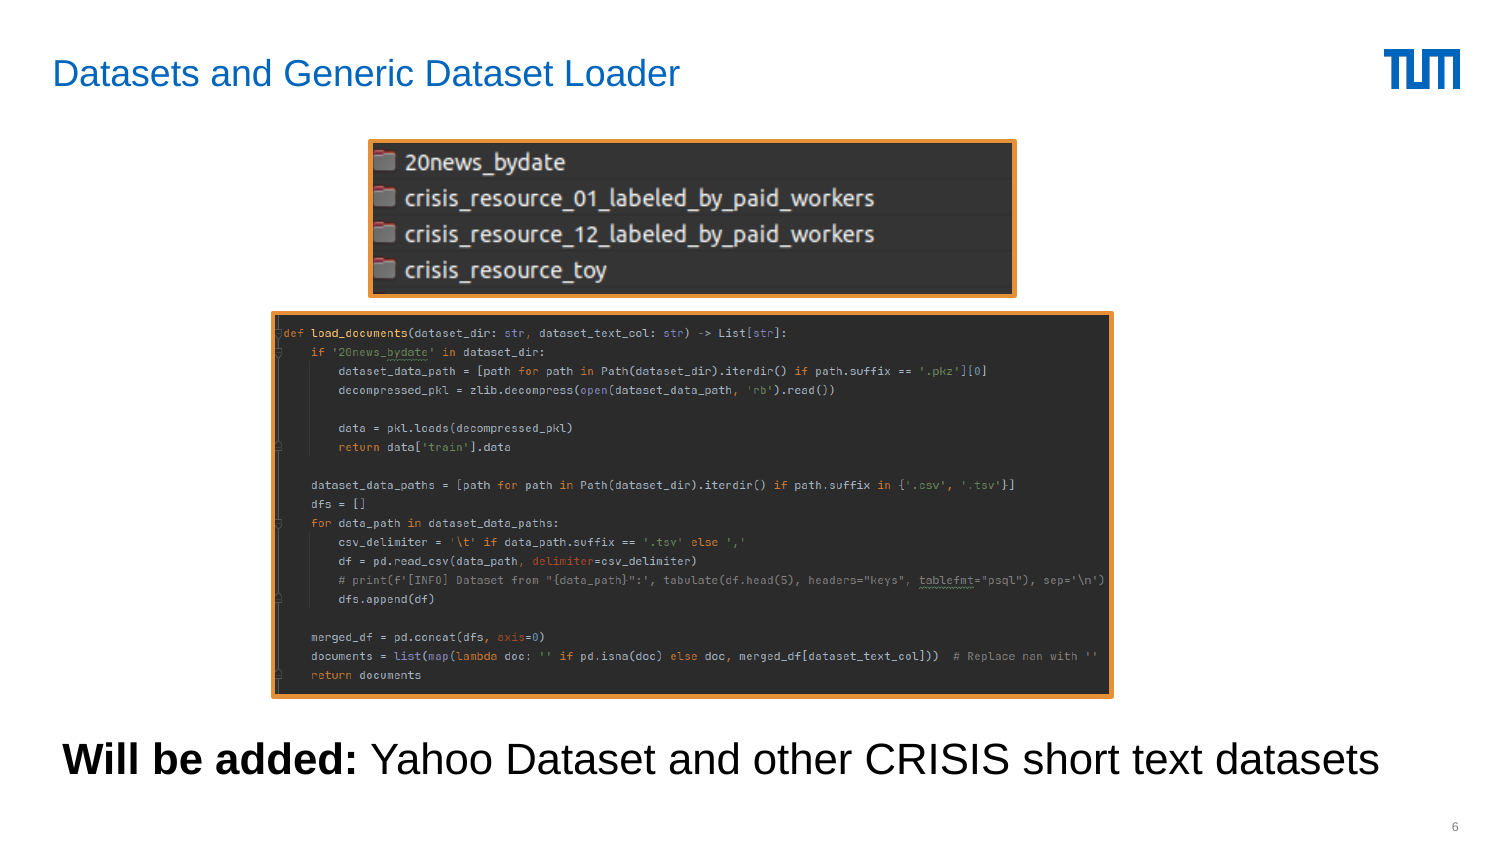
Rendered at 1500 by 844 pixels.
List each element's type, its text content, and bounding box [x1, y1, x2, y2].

title Datasets and Generic Dataset Loader [41, 5, 1344, 95]
text_box Will be added: Yahoo Dataset and other CRISIS short text datasets [47, 715, 1453, 799]
picture [1384, 49, 1460, 89]
picture [372, 143, 1013, 294]
slide_number <number> [1417, 808, 1459, 844]
picture [275, 315, 1110, 694]
